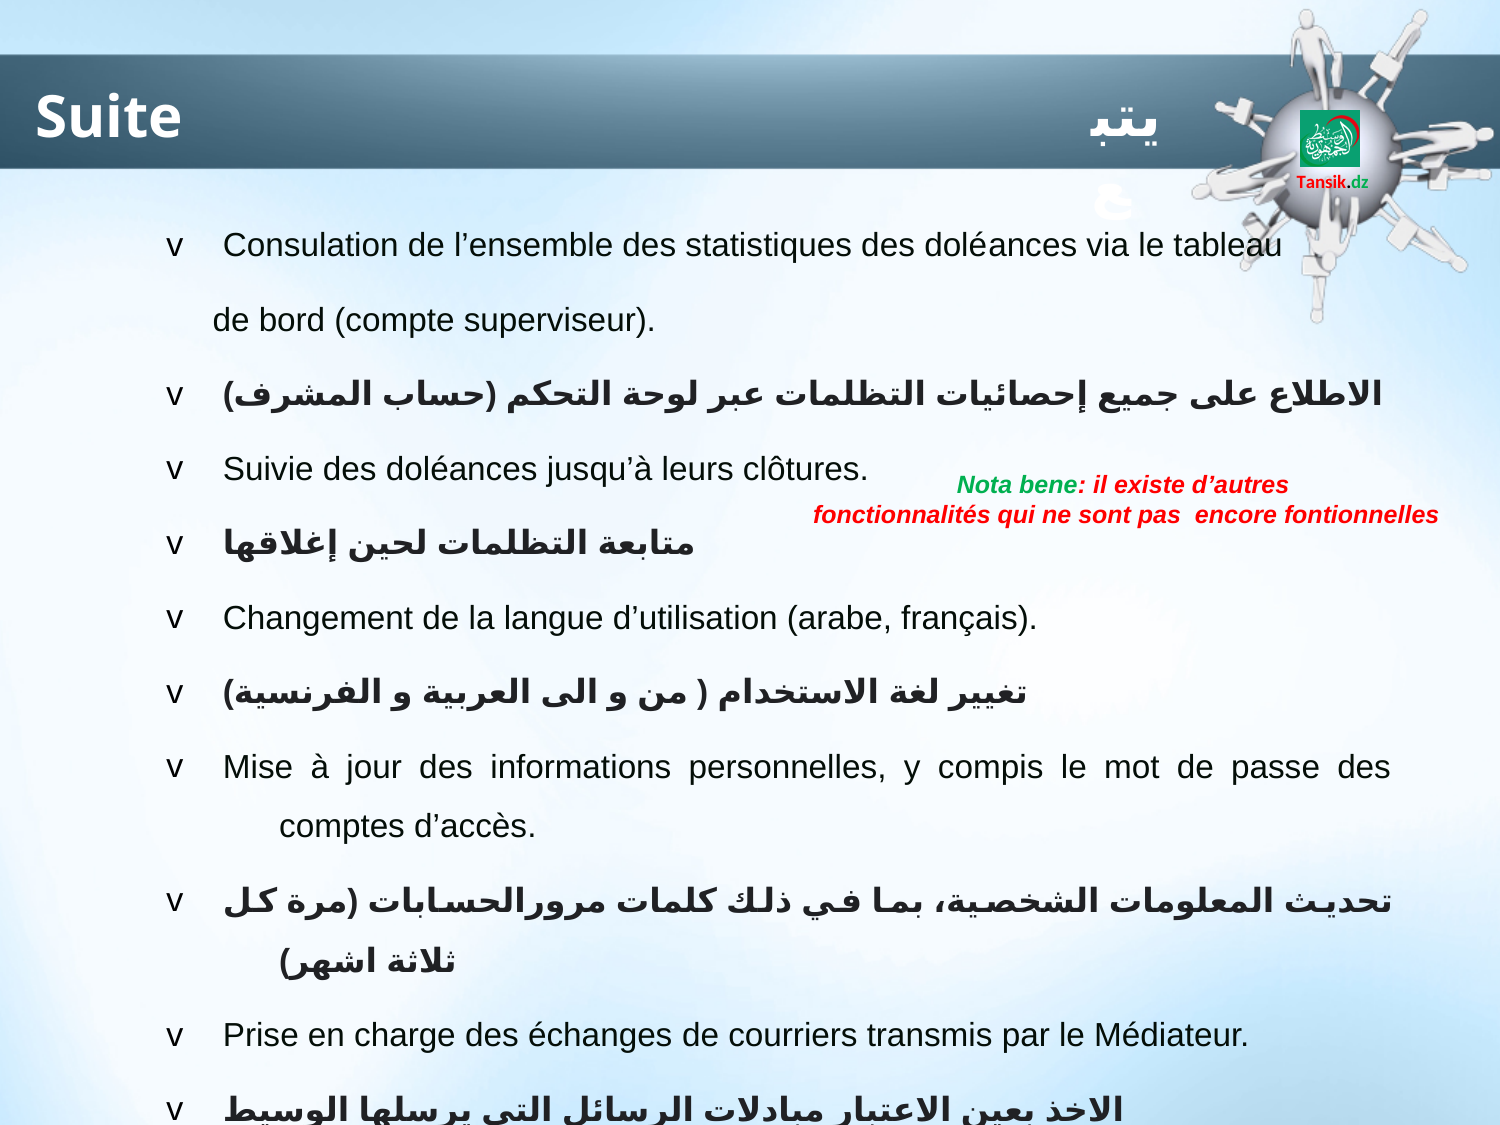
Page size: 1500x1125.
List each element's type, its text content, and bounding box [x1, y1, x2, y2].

text_box يتبع [1076, 70, 1194, 154]
text_box Consulation de l’ensemble des statistiques des doléances via le tableau de bord (compte superviseur). الاطلاع على جميع إحصائيات التظلمات عبر لوحة التحكم (حساب المشرف) Suivie des doléances jusqu’à leurs clôtures. متابعة التظلمات لحين إغلاقها Changement de la langue d’utilisation (arabe, français). تغيير لغة الاستخدام ( من و الى العربية و الفرنسية) Mise à jour des informations personnelles, y compis le mot de passe des comptes d’accès. تحديث المعلومات الشخصية، بما في ذلك كلمات مرورالحسابات (مرة كل ثلاثة اشهر) Prise en charge des échanges de courriers transmis par le Médiateur. الاخذ بعين الاعتبار مبادلات الرسائل التي يرسلها الوسيط [20, 196, 1408, 1107]
title Suite [20, 71, 232, 155]
picture [1300, 110, 1360, 161]
text_box Nota bene: il existe d’autres fonctionnalités qui ne sont pas encore fontionnelles [778, 445, 1468, 551]
text_box Tansik.dz [1281, 161, 1386, 197]
